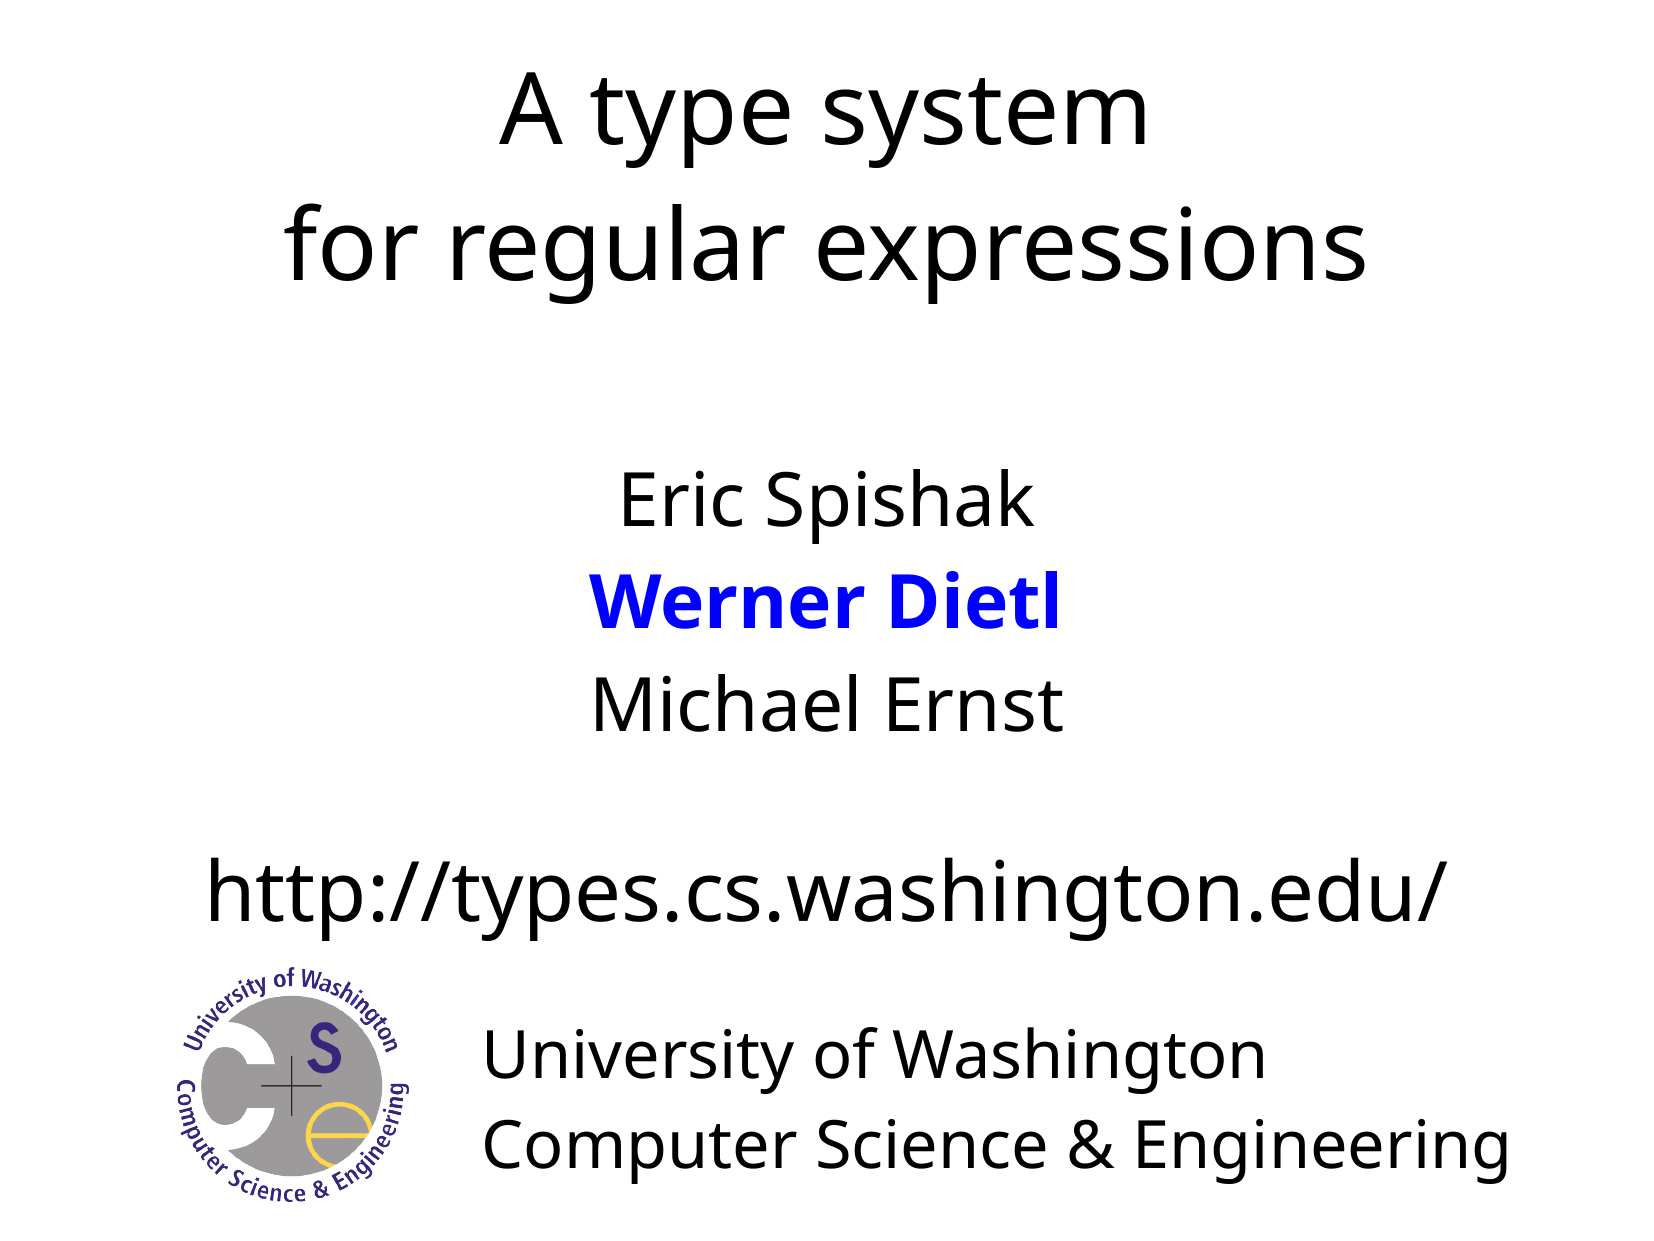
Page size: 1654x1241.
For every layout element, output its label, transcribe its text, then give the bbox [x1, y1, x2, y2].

text_box University of Washington Computer Science & Engineering [466, 999, 1476, 1170]
picture [177, 967, 409, 1202]
subtitle A type system for regular expressions Eric Spishak Werner Dietl Michael Ernst http://types.cs.washington.edu/ [82, 103, 1571, 880]
